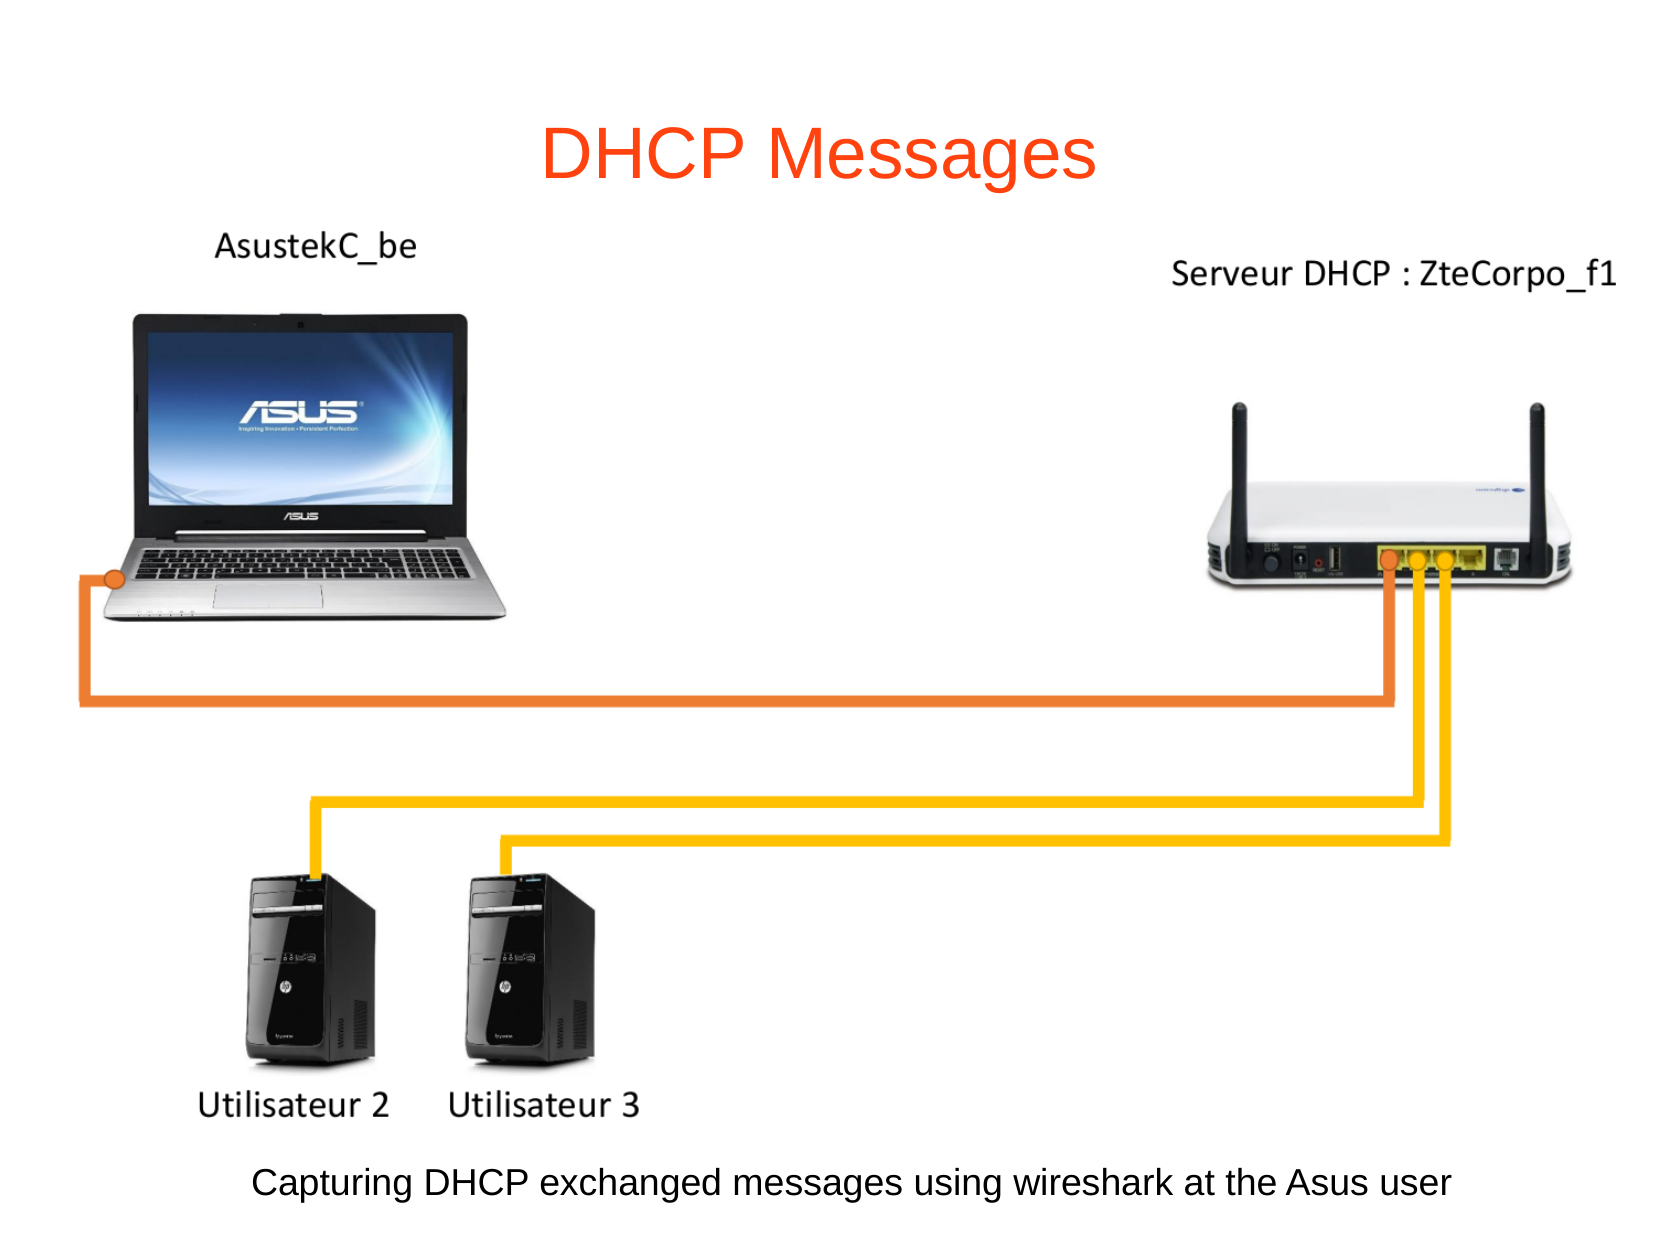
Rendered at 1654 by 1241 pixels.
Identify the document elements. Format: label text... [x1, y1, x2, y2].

picture [62, 217, 1638, 1140]
title DHCP Messages [0, 49, 1654, 257]
text_box Capturing DHCP exchanged messages using wireshark at the Asus user [236, 1153, 1468, 1211]
